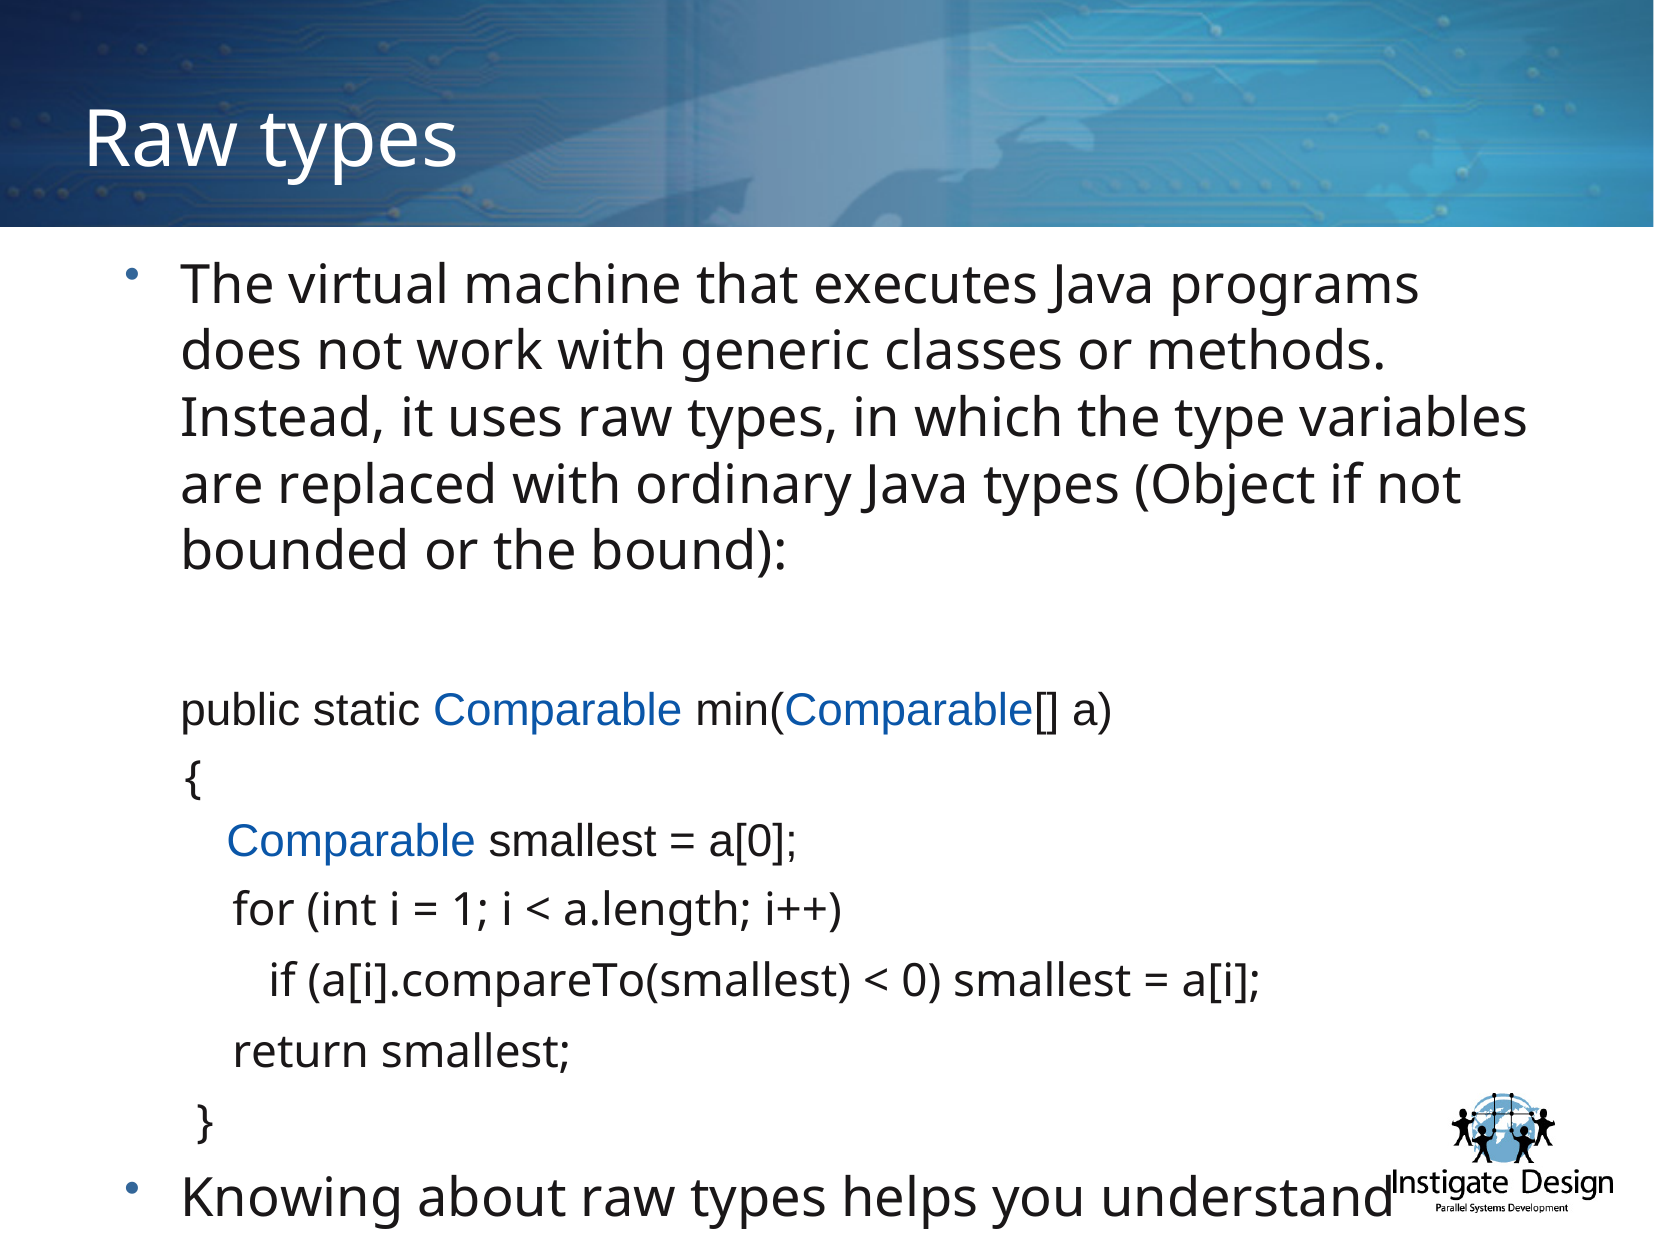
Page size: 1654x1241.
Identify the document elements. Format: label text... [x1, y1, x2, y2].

list The virtual machine that executes Java programs does not work with generic classes or methods. Instead, it uses raw types, in which the type variables are replaced with ordinary Java types (Object if not bounded or the bound): public static Comparable min(Comparable[] a) { Comparable smallest = a[0]; for (int i = 1; i < a.length; i++) if (a[i].compareTo(smallest) < 0) smallest = a[i]; return smallest; } Knowing about raw types helps you understand limitations of Java generics. For example, you cannot replace type variables with primitive types. [68, 250, 1557, 1241]
picture [1557, 1093, 1613, 1213]
picture [0, 0, 1654, 227]
title Raw types [82, 49, 1570, 228]
